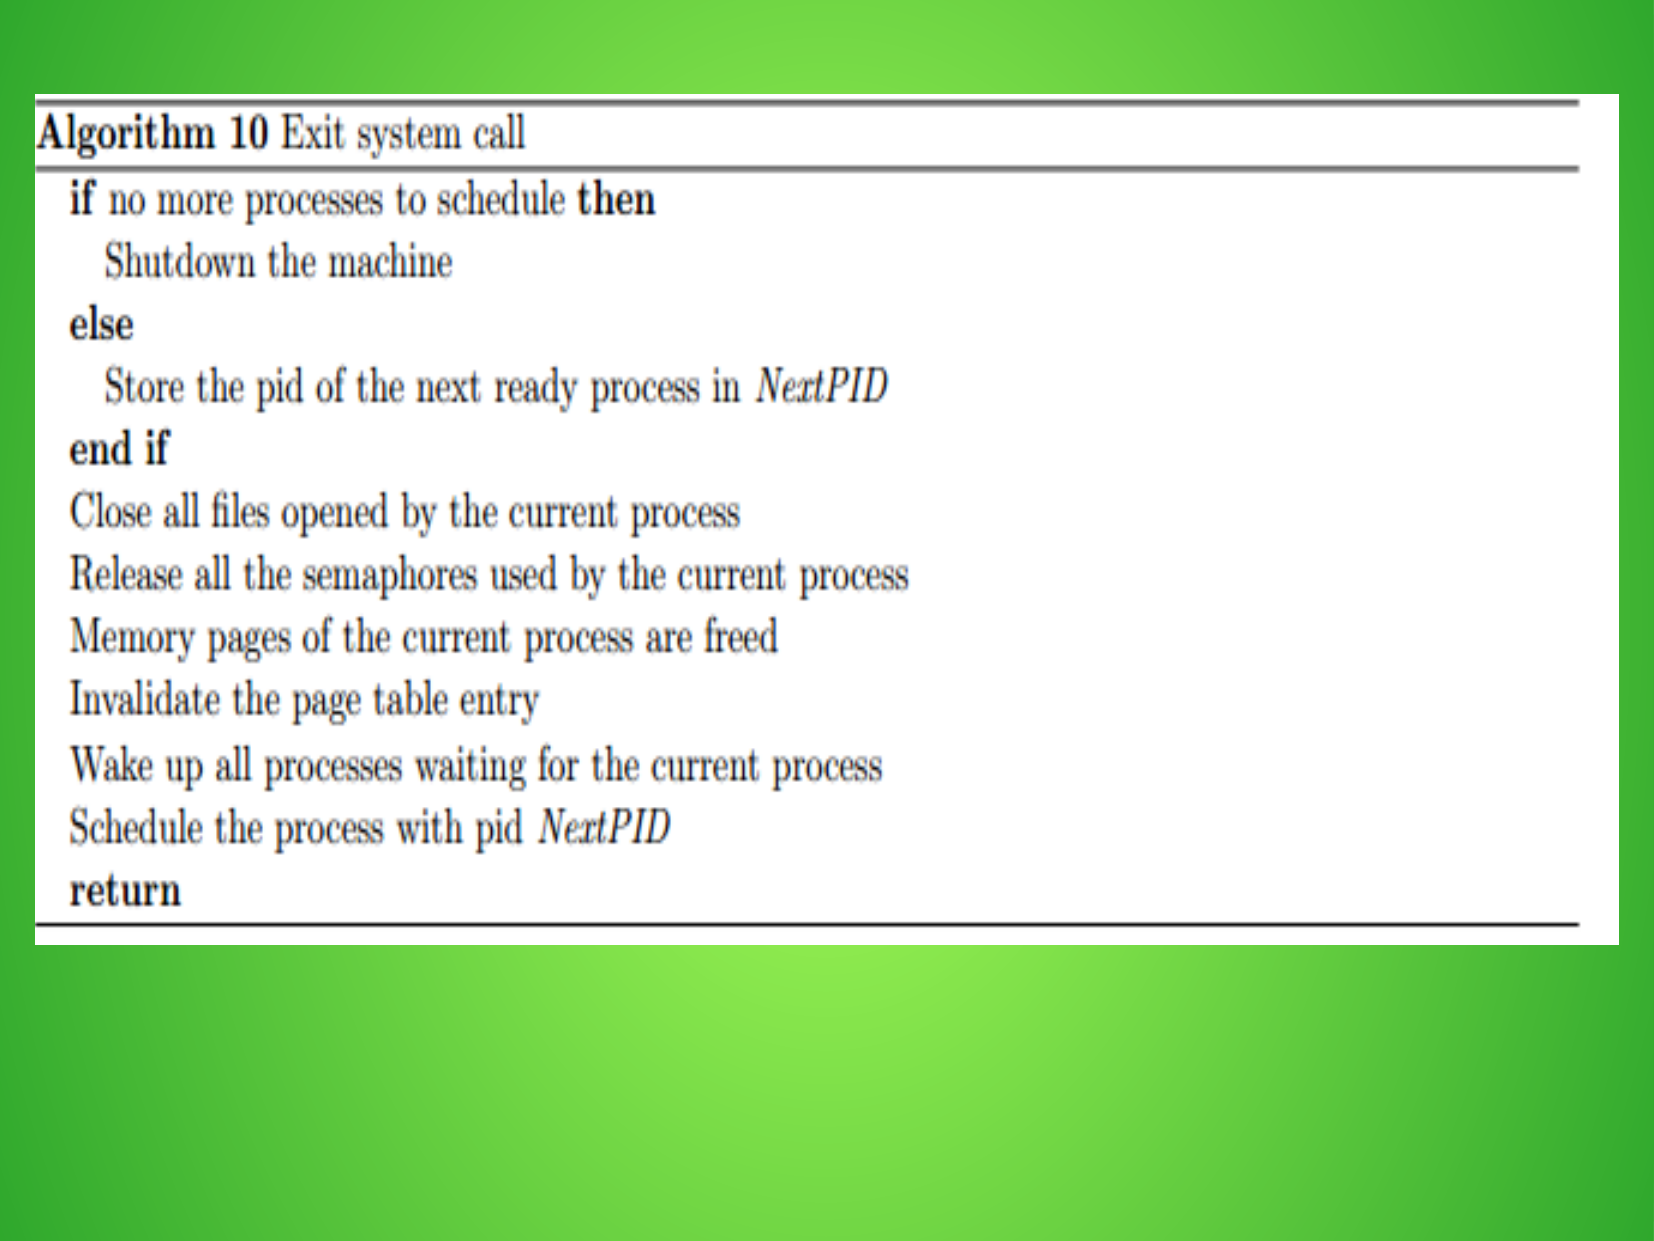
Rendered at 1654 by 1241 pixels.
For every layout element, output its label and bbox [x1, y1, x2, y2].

picture [35, 94, 1619, 945]
